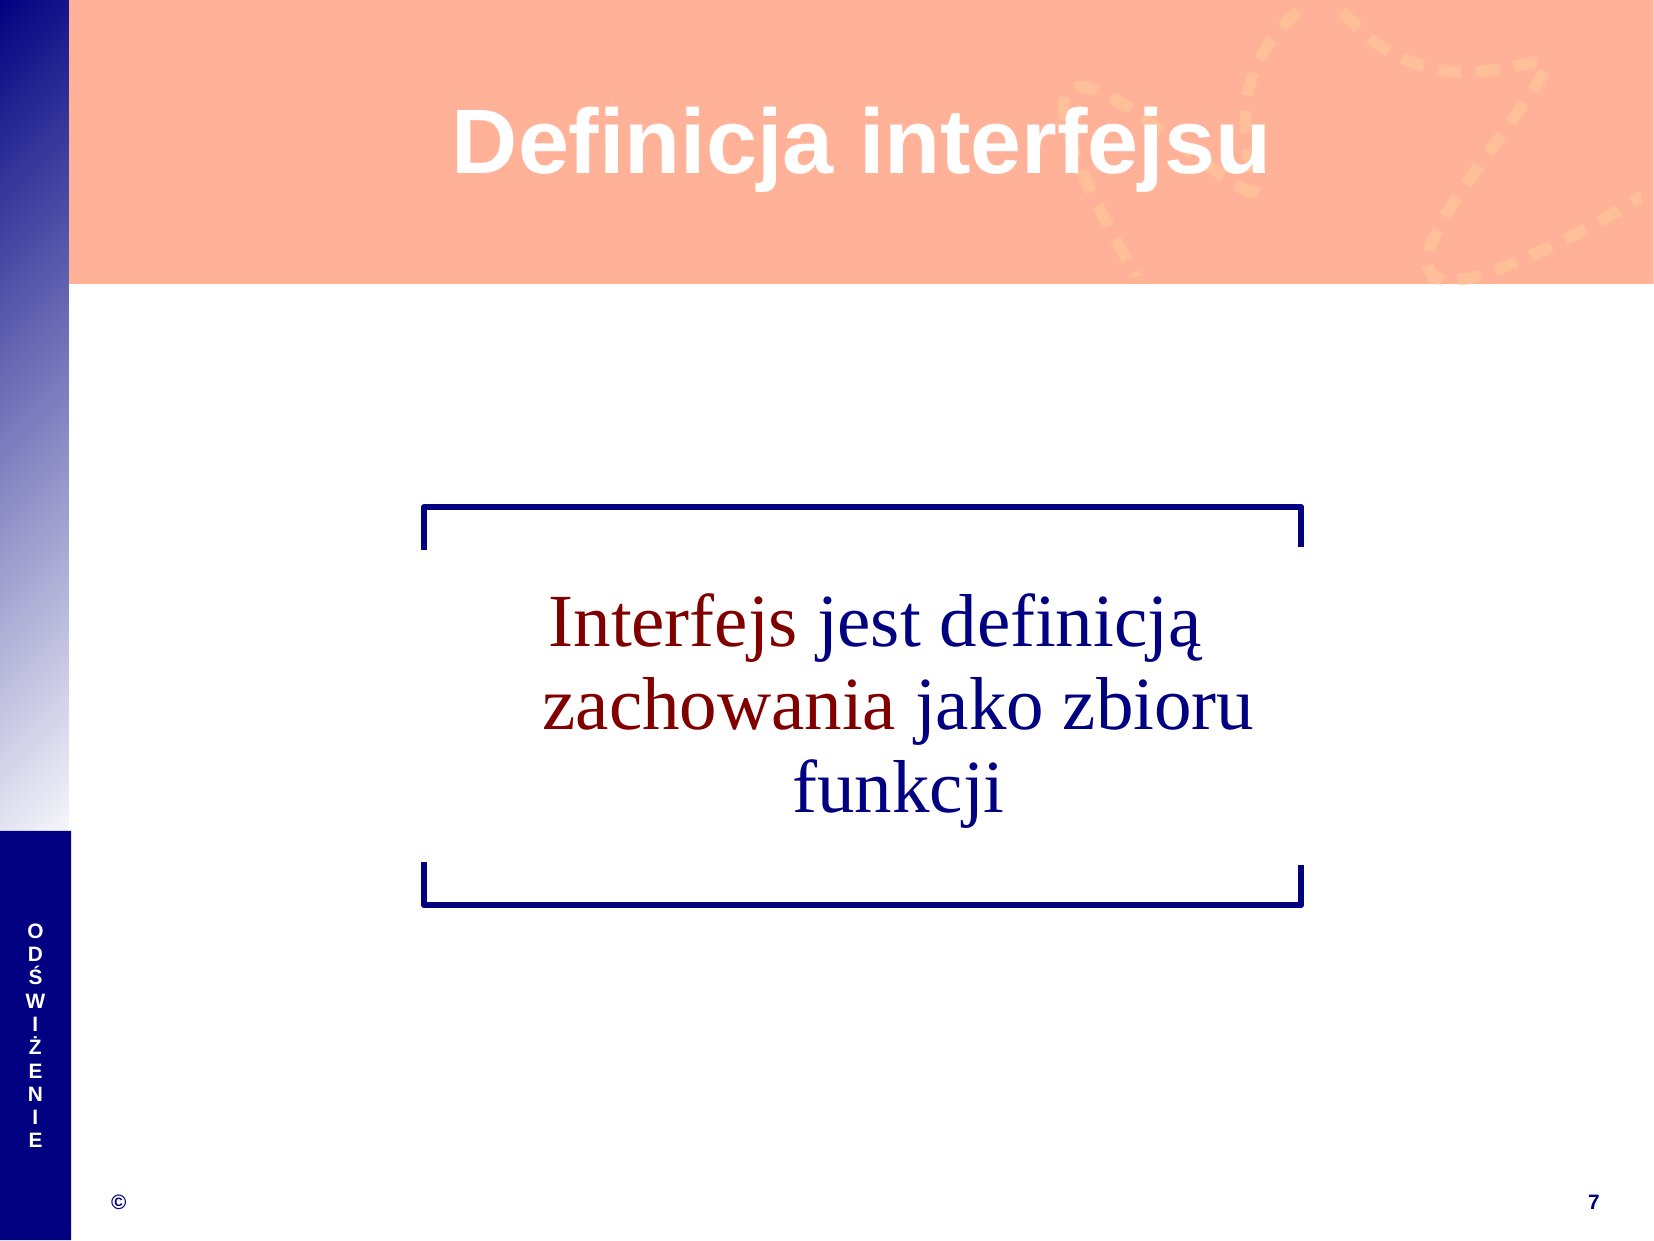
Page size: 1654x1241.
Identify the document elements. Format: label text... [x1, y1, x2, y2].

text_box Interfejs jest definicją zachowania jako zbioru funkcji [439, 478, 1286, 931]
text_box O D Ś W I Ż E N I E [0, 831, 71, 1241]
title Definicja interfejsu [108, 37, 1617, 246]
